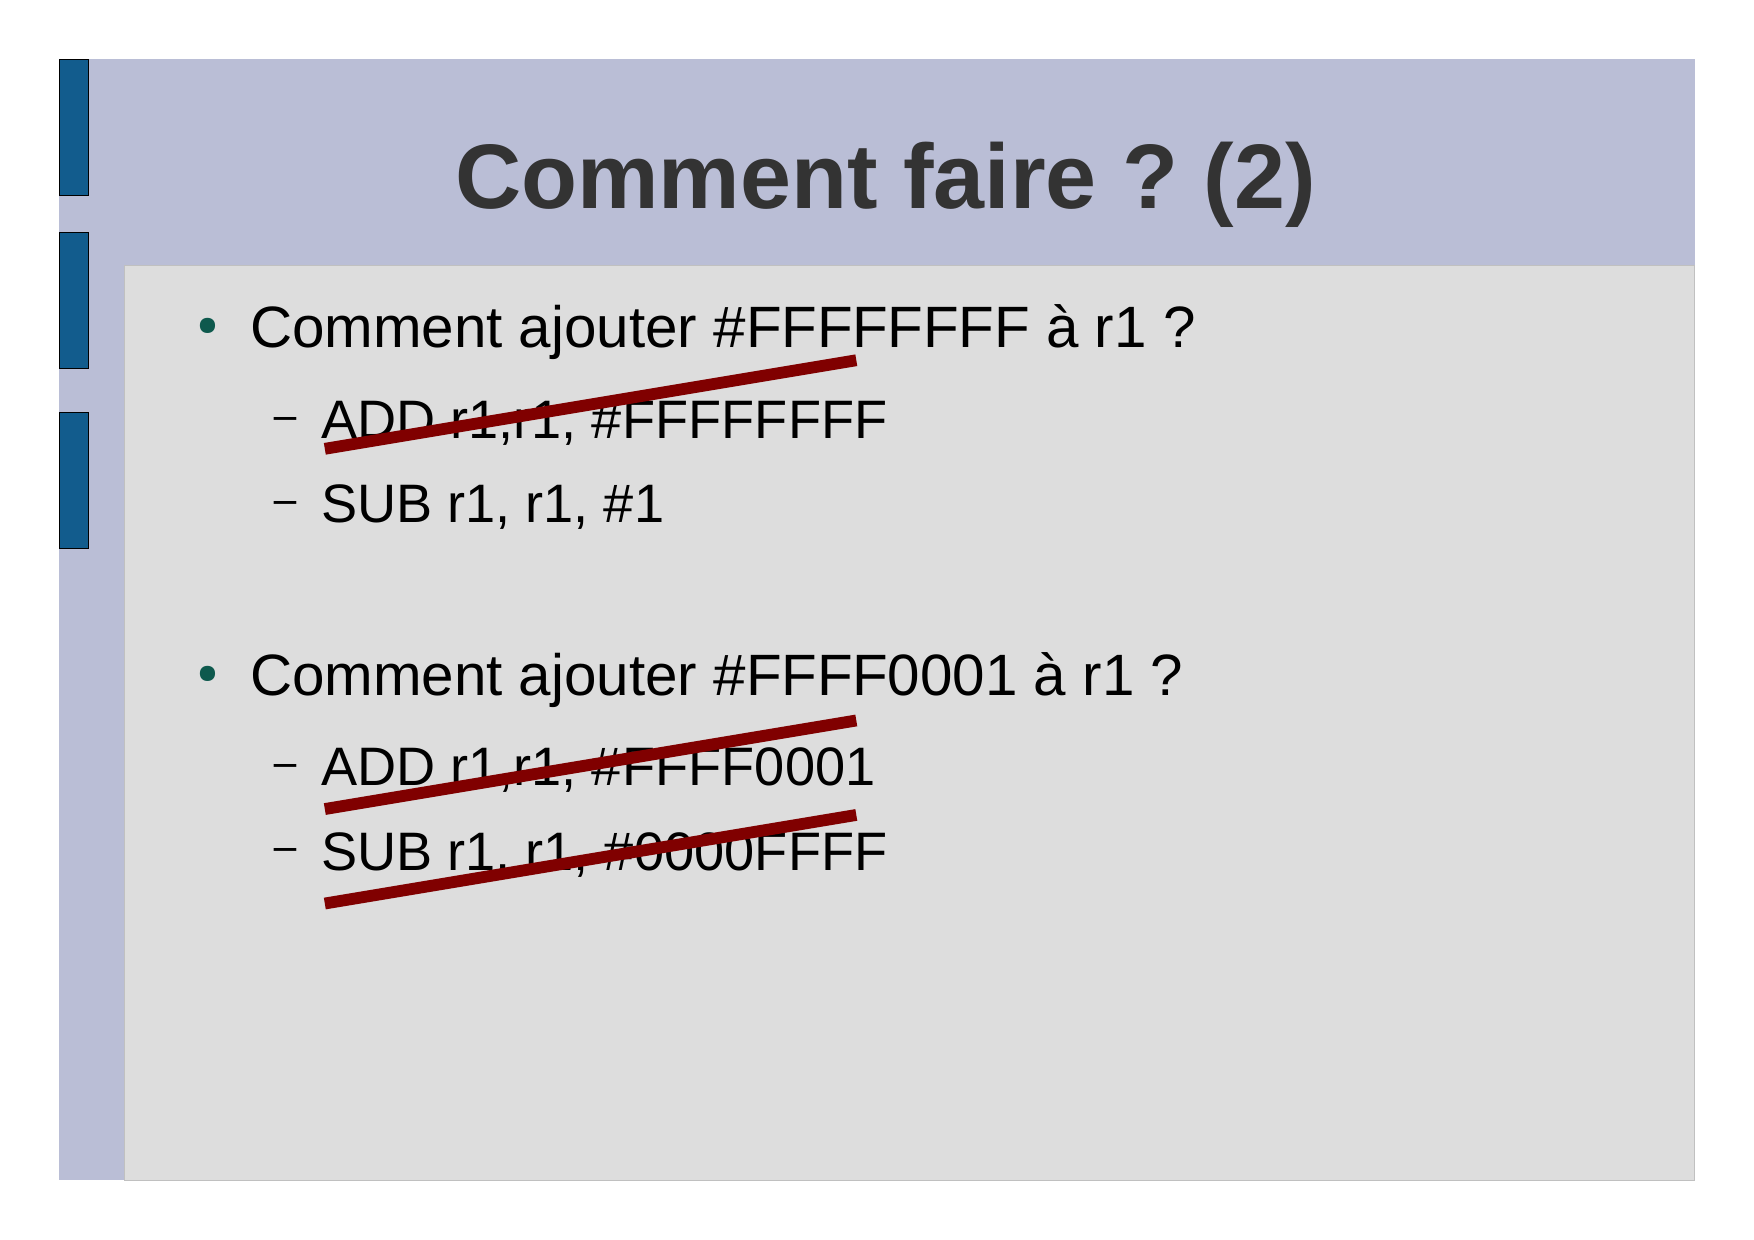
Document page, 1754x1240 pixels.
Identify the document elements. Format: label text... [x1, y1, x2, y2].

title Comment faire ? (2) [118, 88, 1654, 266]
list Comment ajouter #FFFFFFFF à r1 ? ADD r1,r1, #FFFFFFFF SUB r1, r1, #1 Comment ajouter #FFFF0001 à r1 ? ADD r1,r1, #FFFF0001 SUB r1, r1, #0000FFFF [179, 295, 1577, 1093]
